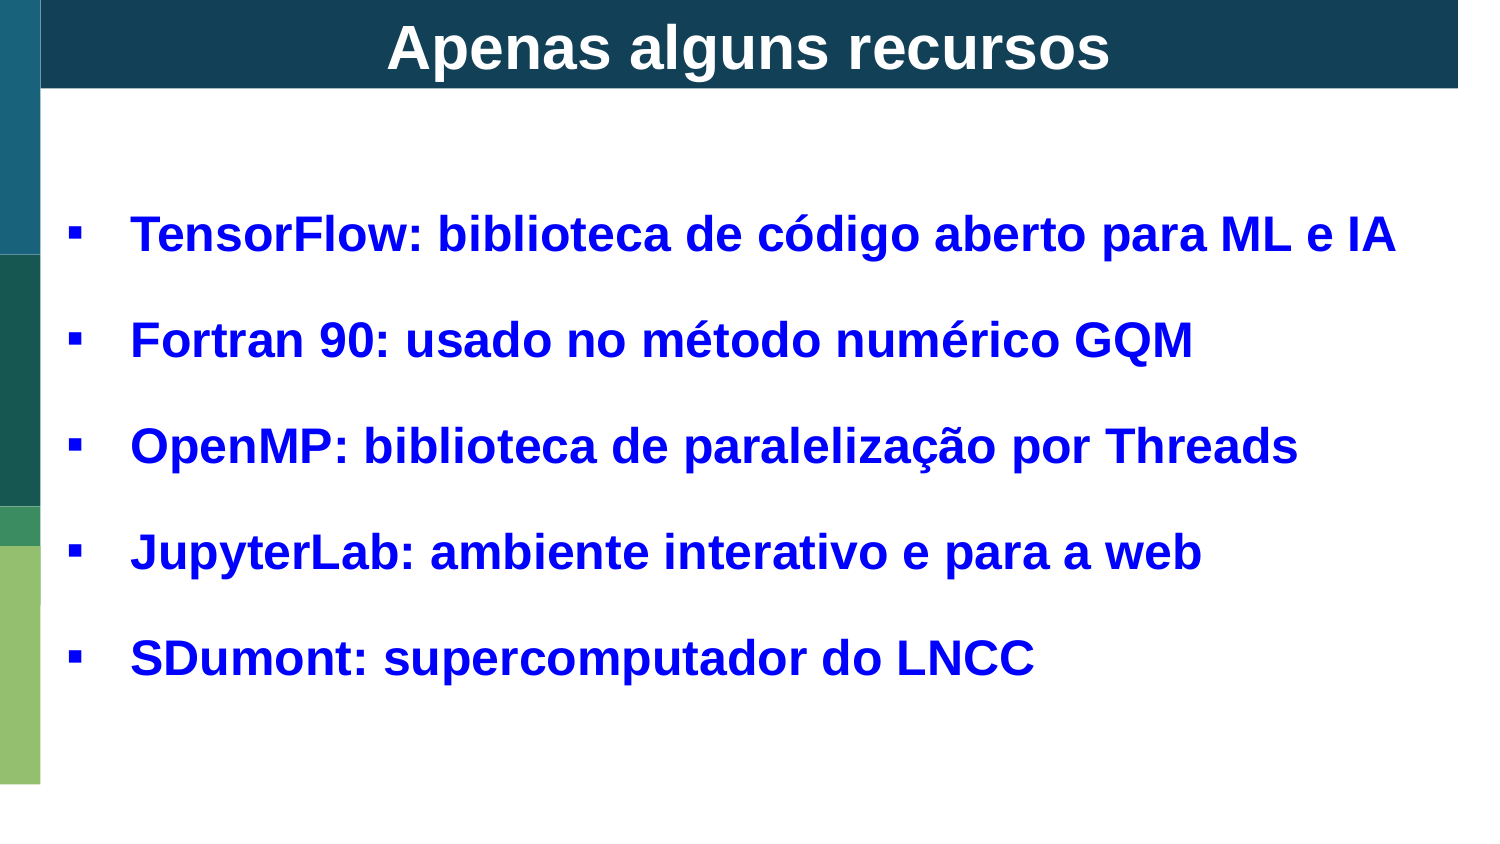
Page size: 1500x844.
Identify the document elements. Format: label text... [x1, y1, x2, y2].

text_box TensorFlow: biblioteca de código aberto para ML e IA Fortran 90: usado no método numérico GQM OpenMP: biblioteca de paralelização por Threads JupyterLab: ambiente interativo e para a web SDumont: supercomputador do LNCC [40, 186, 1487, 840]
text_box Apenas alguns recursos [40, 0, 1458, 89]
